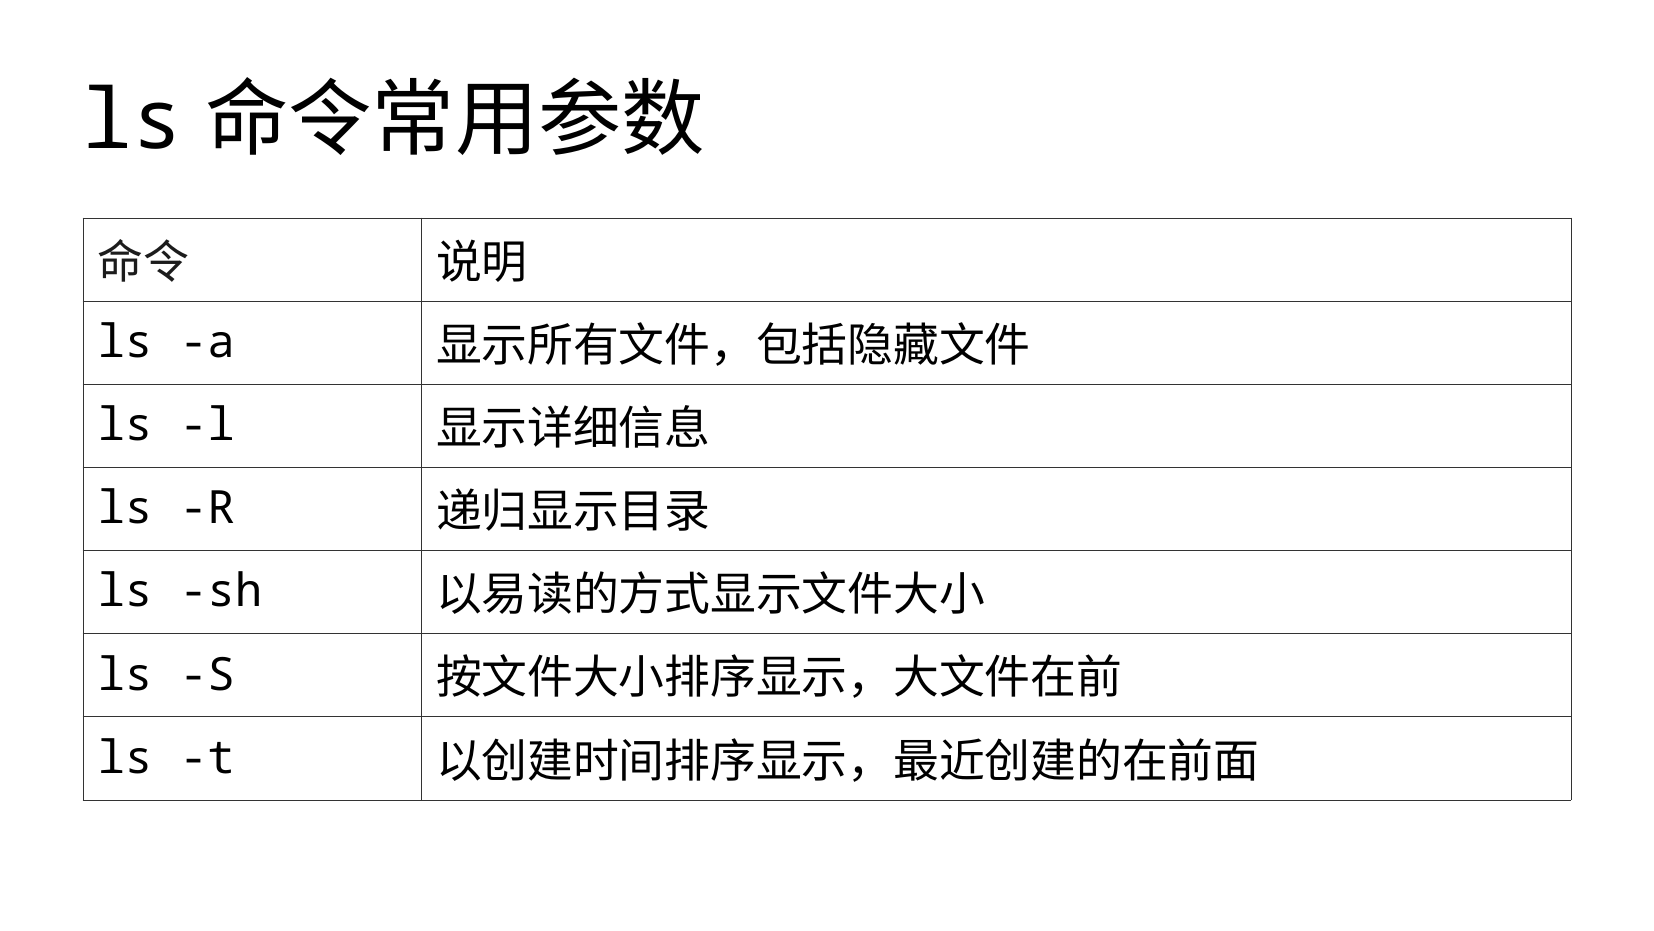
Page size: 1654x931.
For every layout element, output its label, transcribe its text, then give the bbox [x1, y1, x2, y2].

table_cell ls -R [84, 468, 421, 550]
table_cell ls -S [84, 634, 421, 716]
table_cell 以易读的方式显示文件大小 [422, 551, 1571, 633]
title ls命令常用参数 [82, 37, 1571, 189]
table_cell ls -l [84, 385, 421, 467]
table_header 说明 [422, 219, 1571, 301]
table_cell 显示详细信息 [422, 385, 1571, 467]
table_cell ls -t [84, 717, 421, 800]
table_cell 显示所有文件，包括隐藏文件 [422, 302, 1571, 384]
table_cell ls -sh [84, 551, 421, 633]
table_cell 递归显示目录 [422, 468, 1571, 550]
table_cell 按文件大小排序显示，大文件在前 [422, 634, 1571, 716]
table_cell 以创建时间排序显示，最近创建的在前面 [422, 717, 1571, 800]
table_header 命令 [84, 219, 421, 301]
table_cell ls -a [84, 302, 421, 384]
